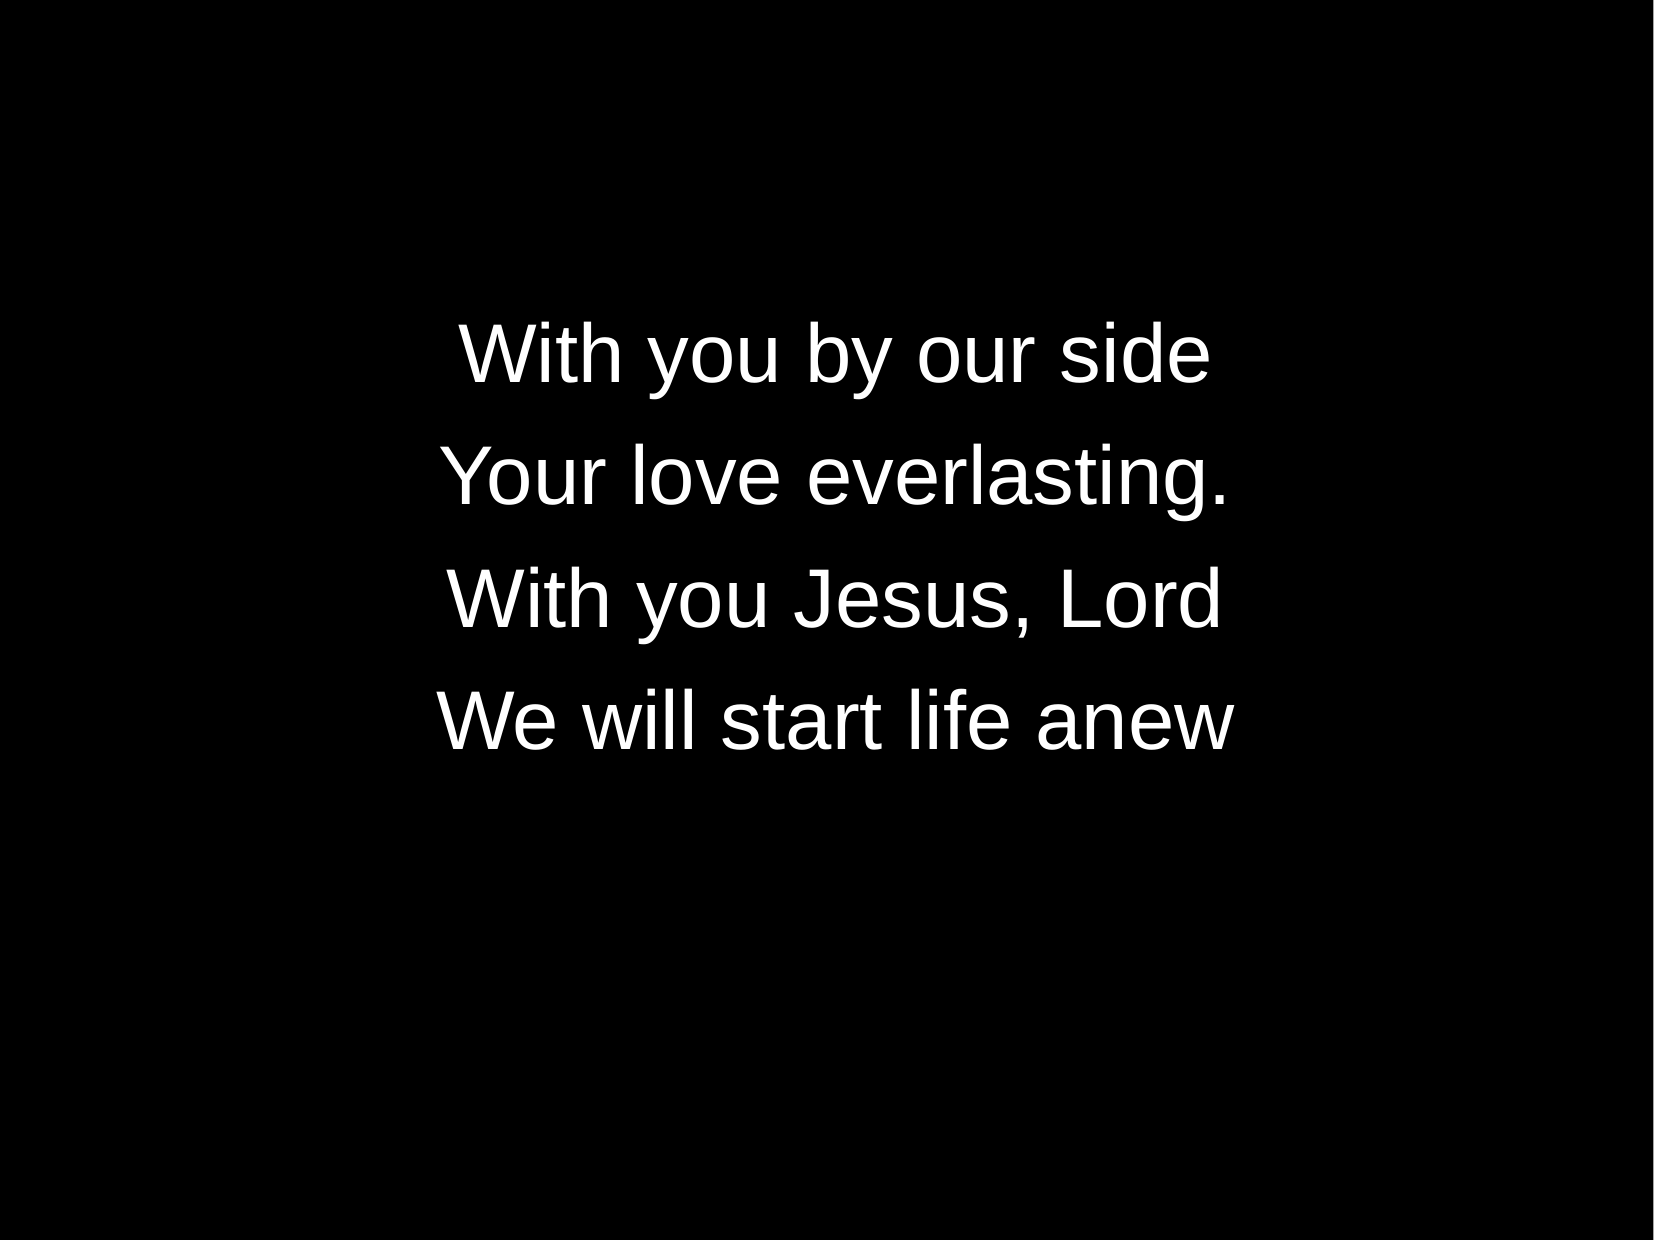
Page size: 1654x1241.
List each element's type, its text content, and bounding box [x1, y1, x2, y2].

list With you by our side Your love everlasting. With you Jesus, Lord We will start life anew [0, 307, 1654, 1027]
